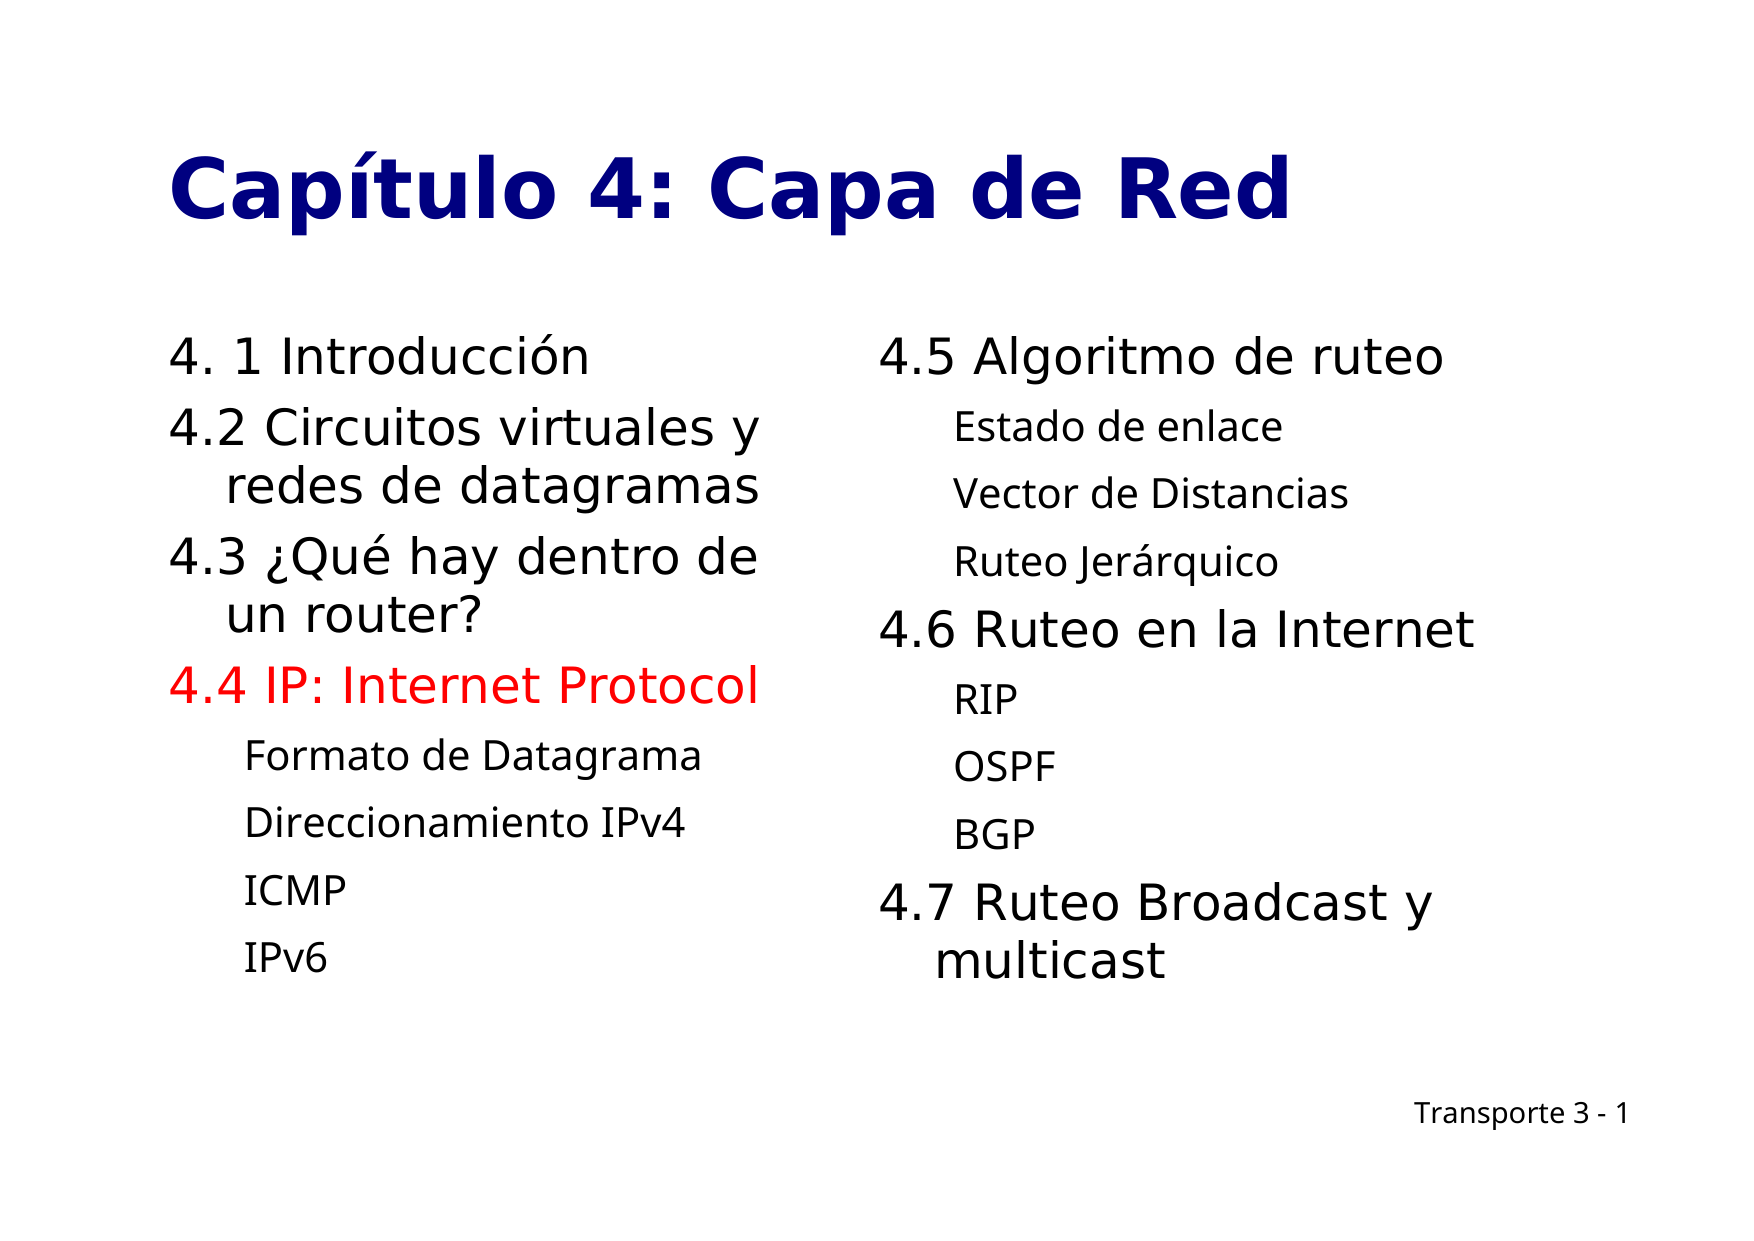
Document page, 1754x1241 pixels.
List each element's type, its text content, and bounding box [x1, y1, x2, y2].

title Capítulo 4: Capa de Red [154, 95, 1546, 284]
list 4.5 Algoritmo de ruteo Estado de enlace Vector de Distancias Ruteo Jerárquico 4.6 Ruteo en la Internet RIP OSPF BGP 4.7 Ruteo Broadcast y multicast [863, 320, 1546, 1155]
list 4. 1 Introducción 4.2 Circuitos virtuales y redes de datagramas 4.3 ¿Qué hay dentro de un router? 4.4 IP: Internet Protocol Formato de Datagrama Direccionamiento IPv4 ICMP IPv6 [153, 320, 836, 1144]
